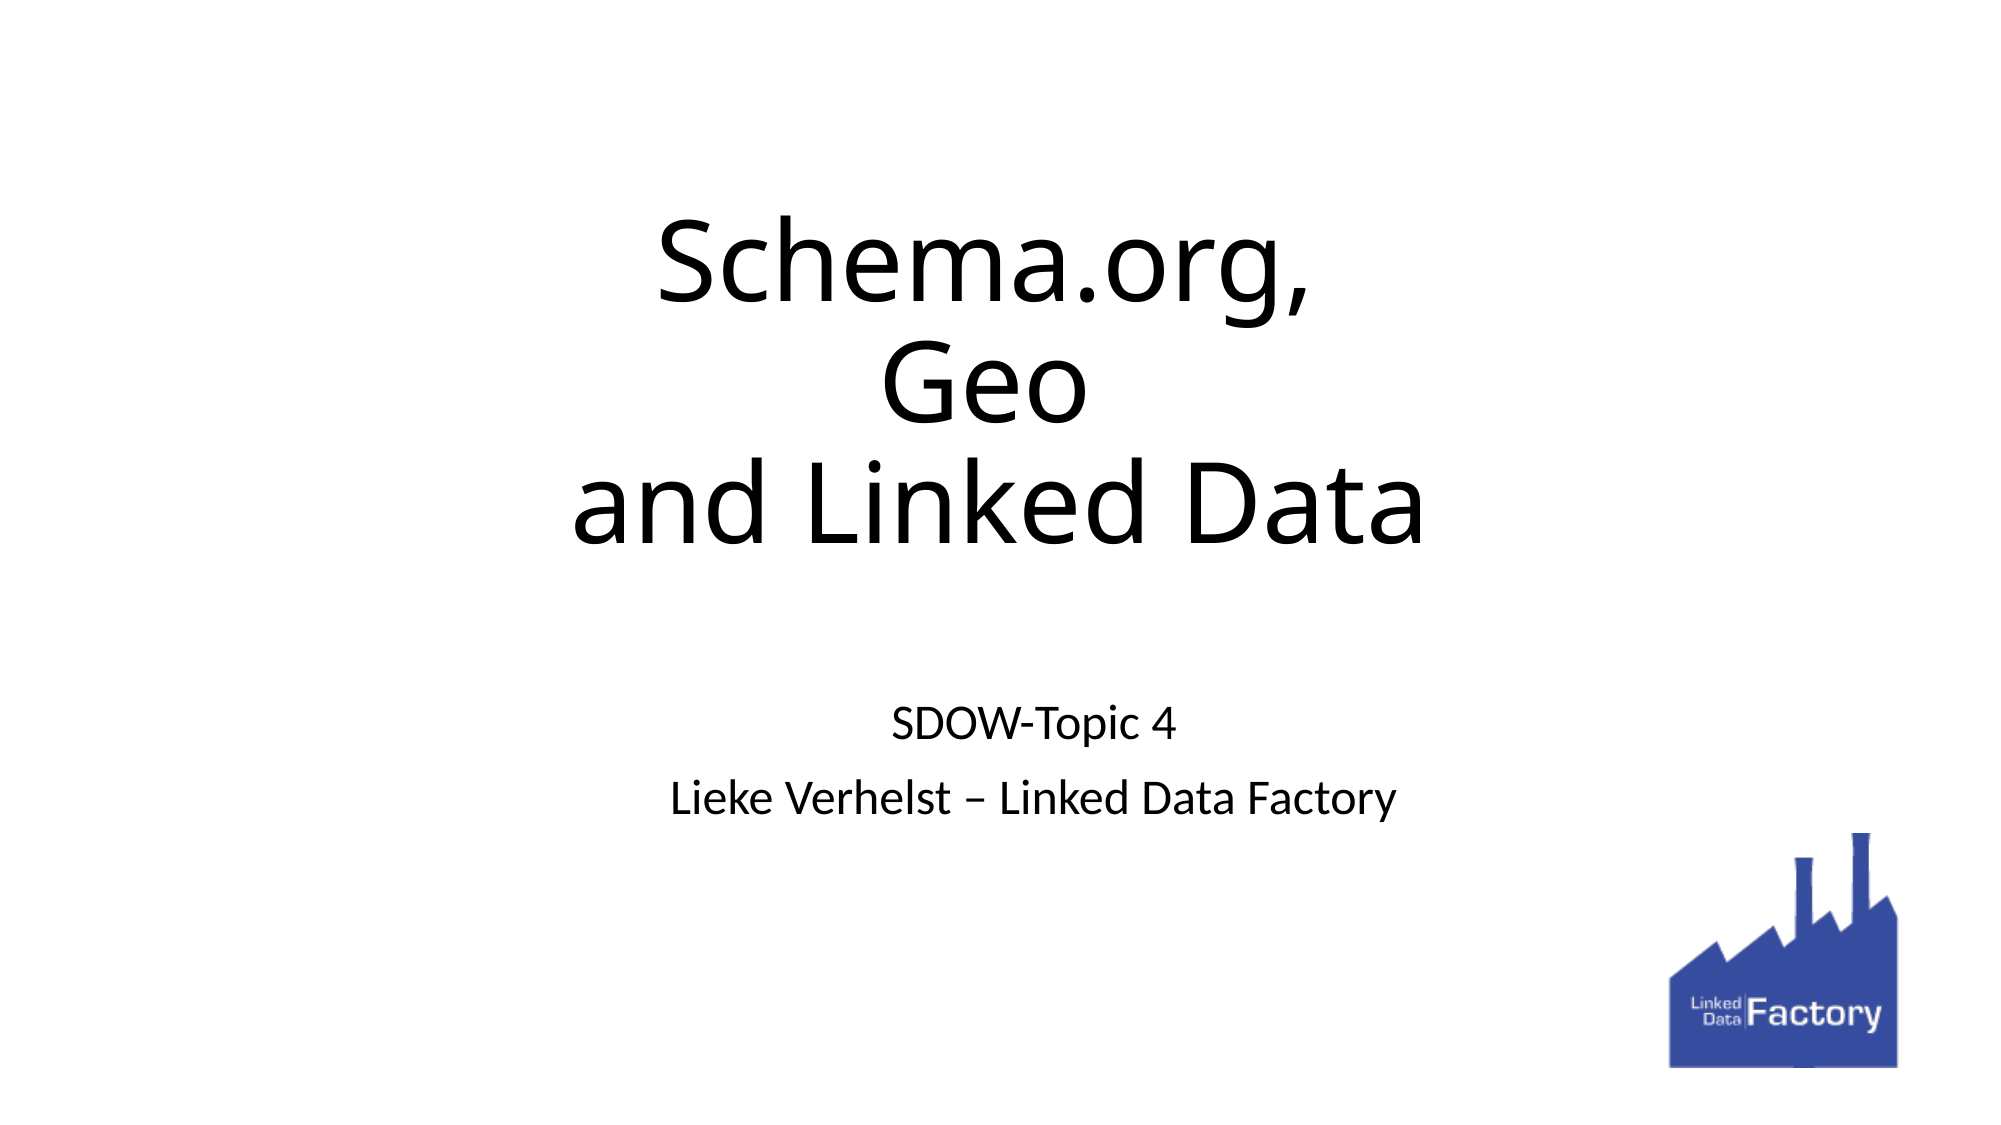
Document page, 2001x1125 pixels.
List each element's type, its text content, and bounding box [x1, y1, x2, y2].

title Schema.org, Geo and Linked Data [249, 184, 1750, 576]
picture [1666, 833, 1902, 1068]
subtitle SDOW-Topic 4 Lieke Verhelst – Linked Data Factory [283, 689, 1784, 961]
